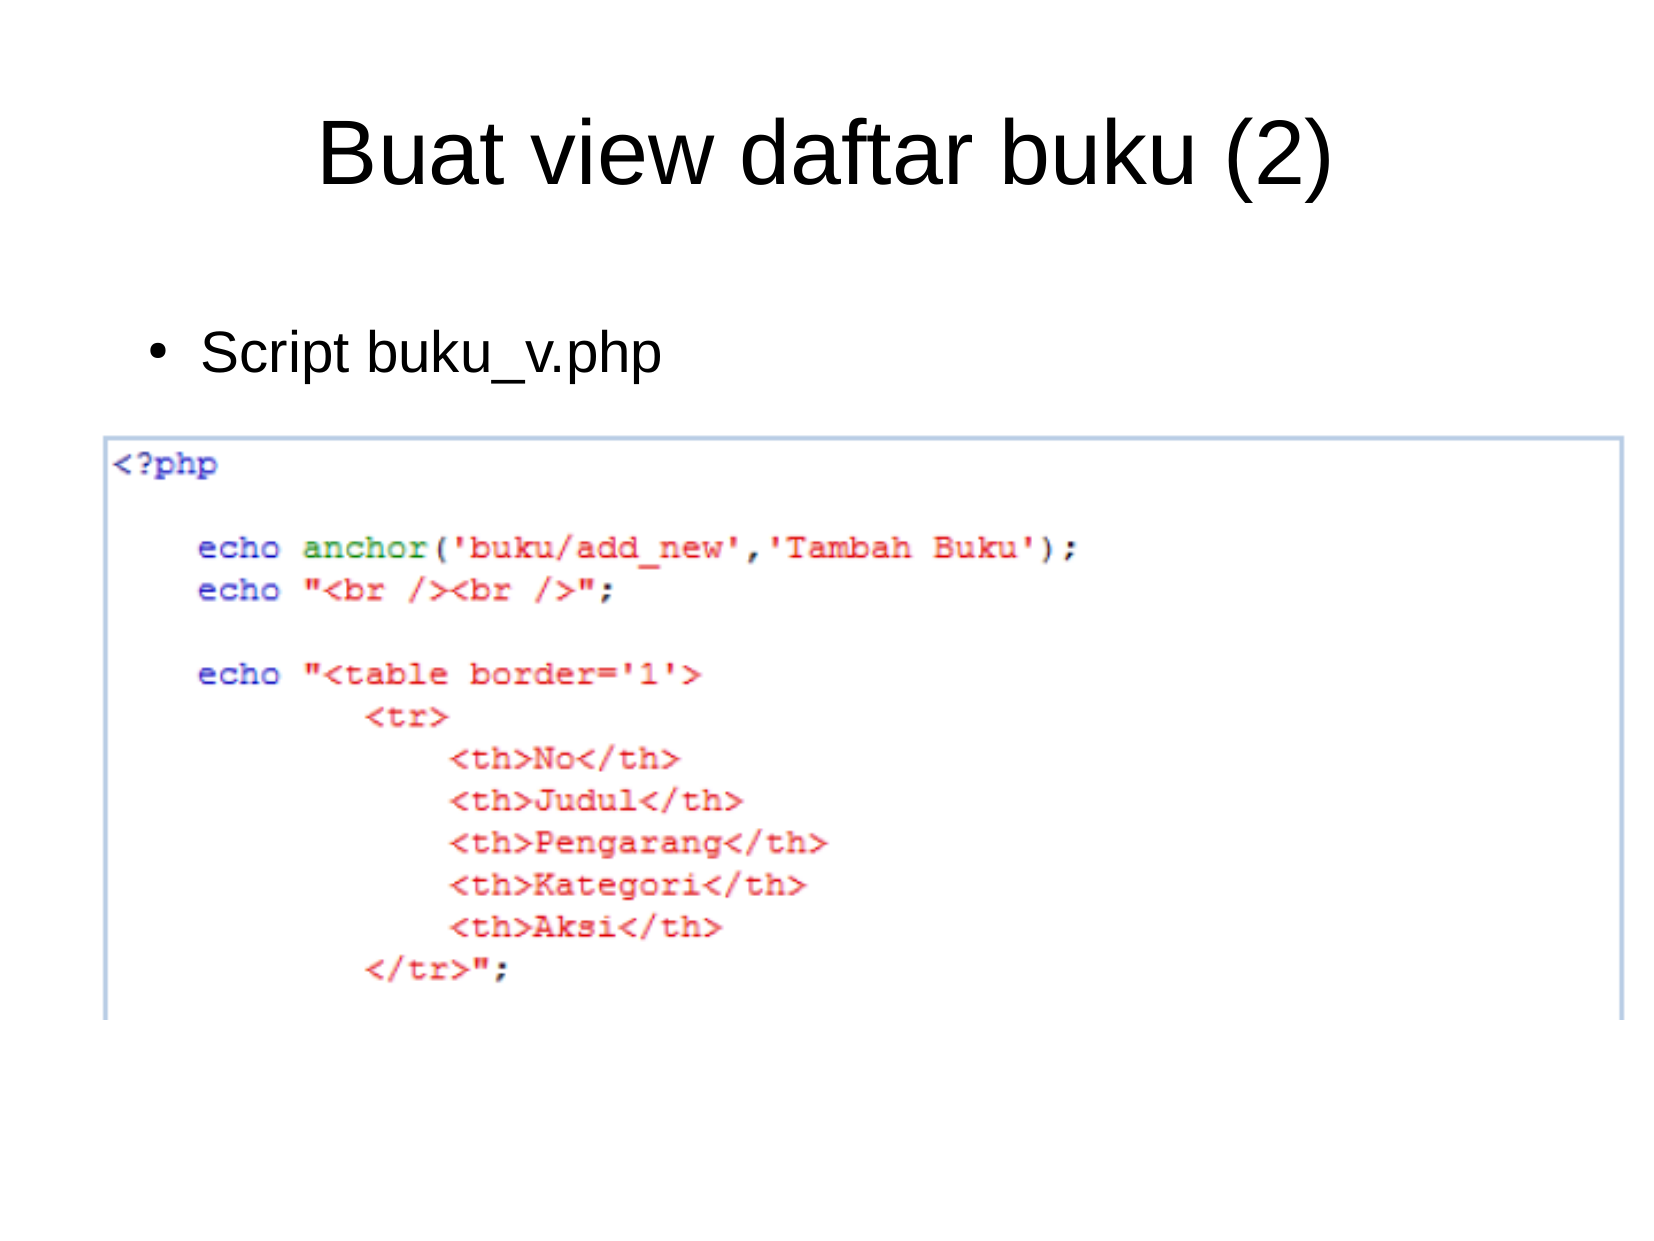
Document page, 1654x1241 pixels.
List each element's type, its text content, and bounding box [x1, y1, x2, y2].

text_box Script buku_v.php [129, 319, 1426, 425]
title Buat view daftar buku (2) [82, 49, 1571, 257]
picture [90, 425, 1627, 1021]
